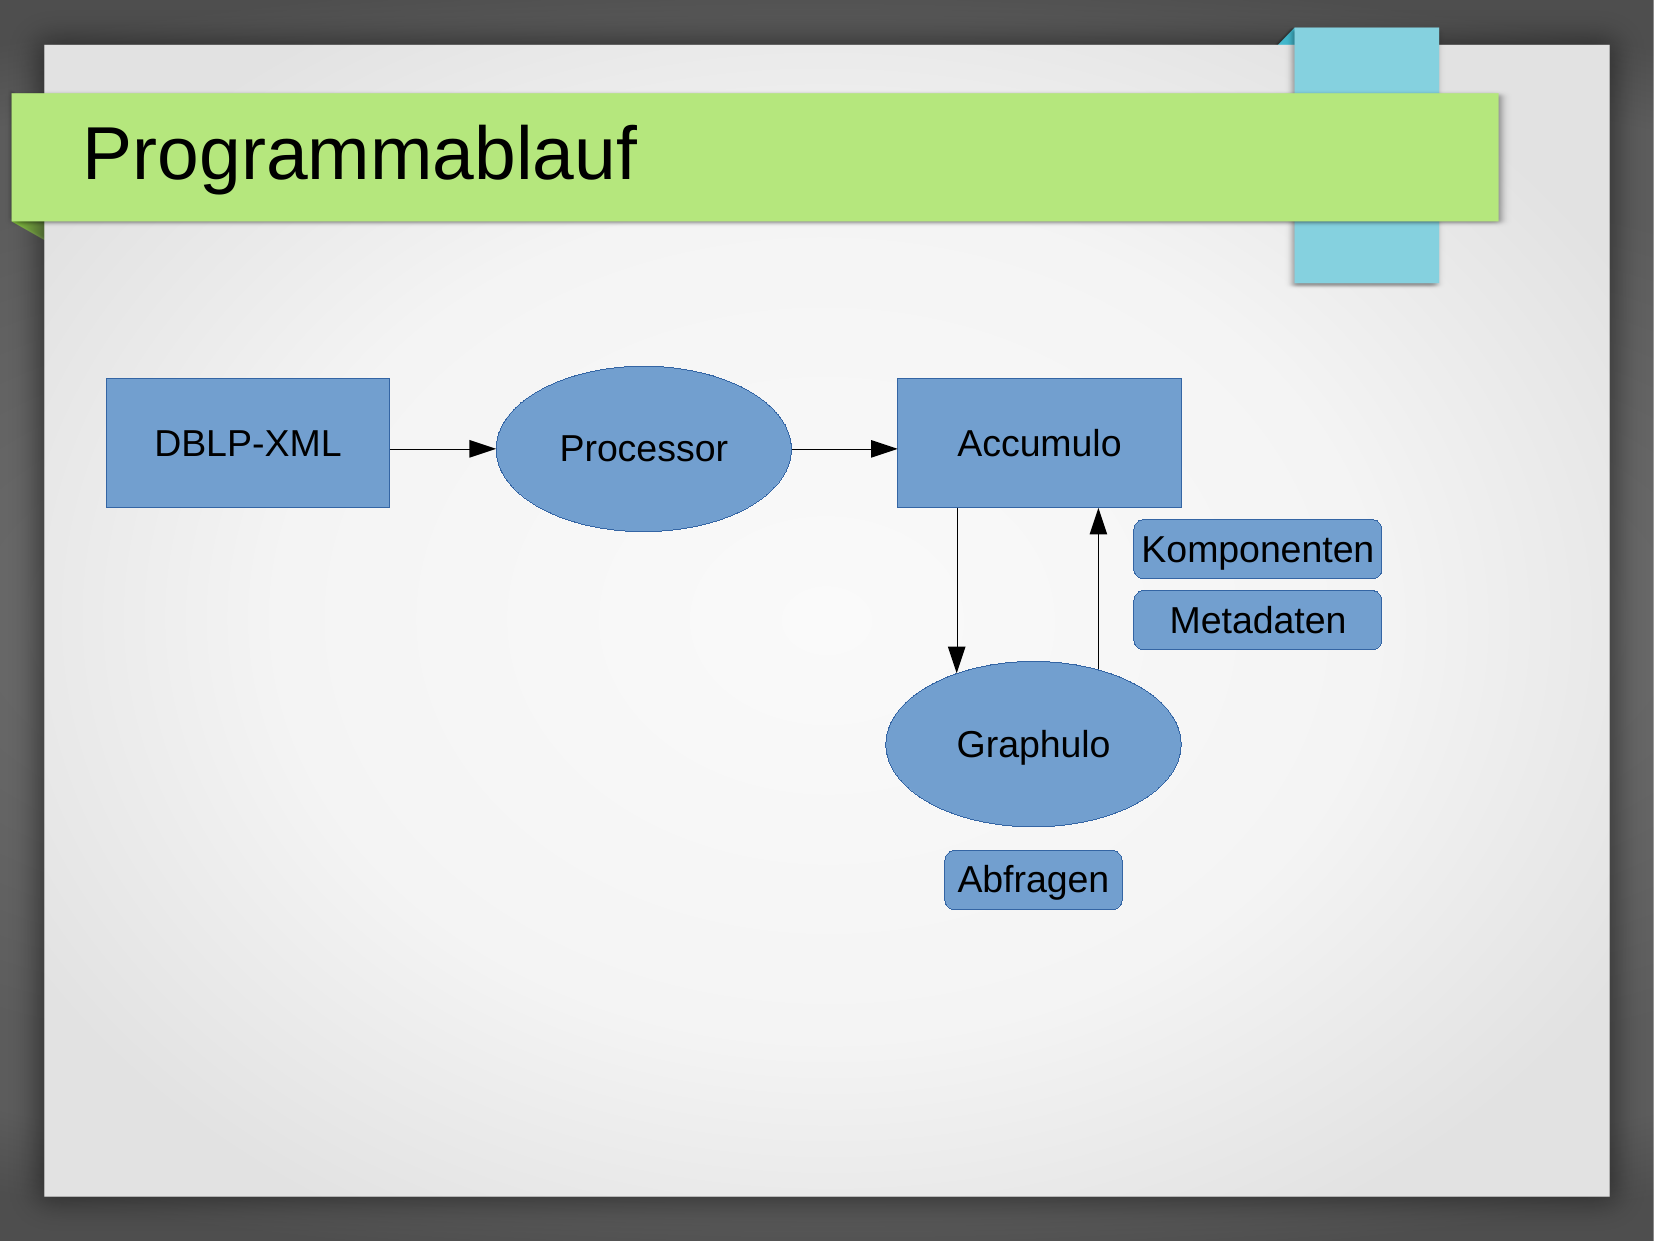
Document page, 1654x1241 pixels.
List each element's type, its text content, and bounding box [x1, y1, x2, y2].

text_box Processor [496, 366, 792, 532]
text_box Metadaten [1133, 590, 1382, 650]
text_box Abfragen [944, 850, 1123, 910]
title Programmablauf [82, 94, 1264, 213]
text_box Komponenten [1133, 519, 1382, 579]
picture [0, 0, 1654, 1241]
text_box Accumulo [897, 378, 1182, 508]
text_box Graphulo [885, 661, 1182, 827]
text_box DBLP-XML [106, 378, 390, 508]
